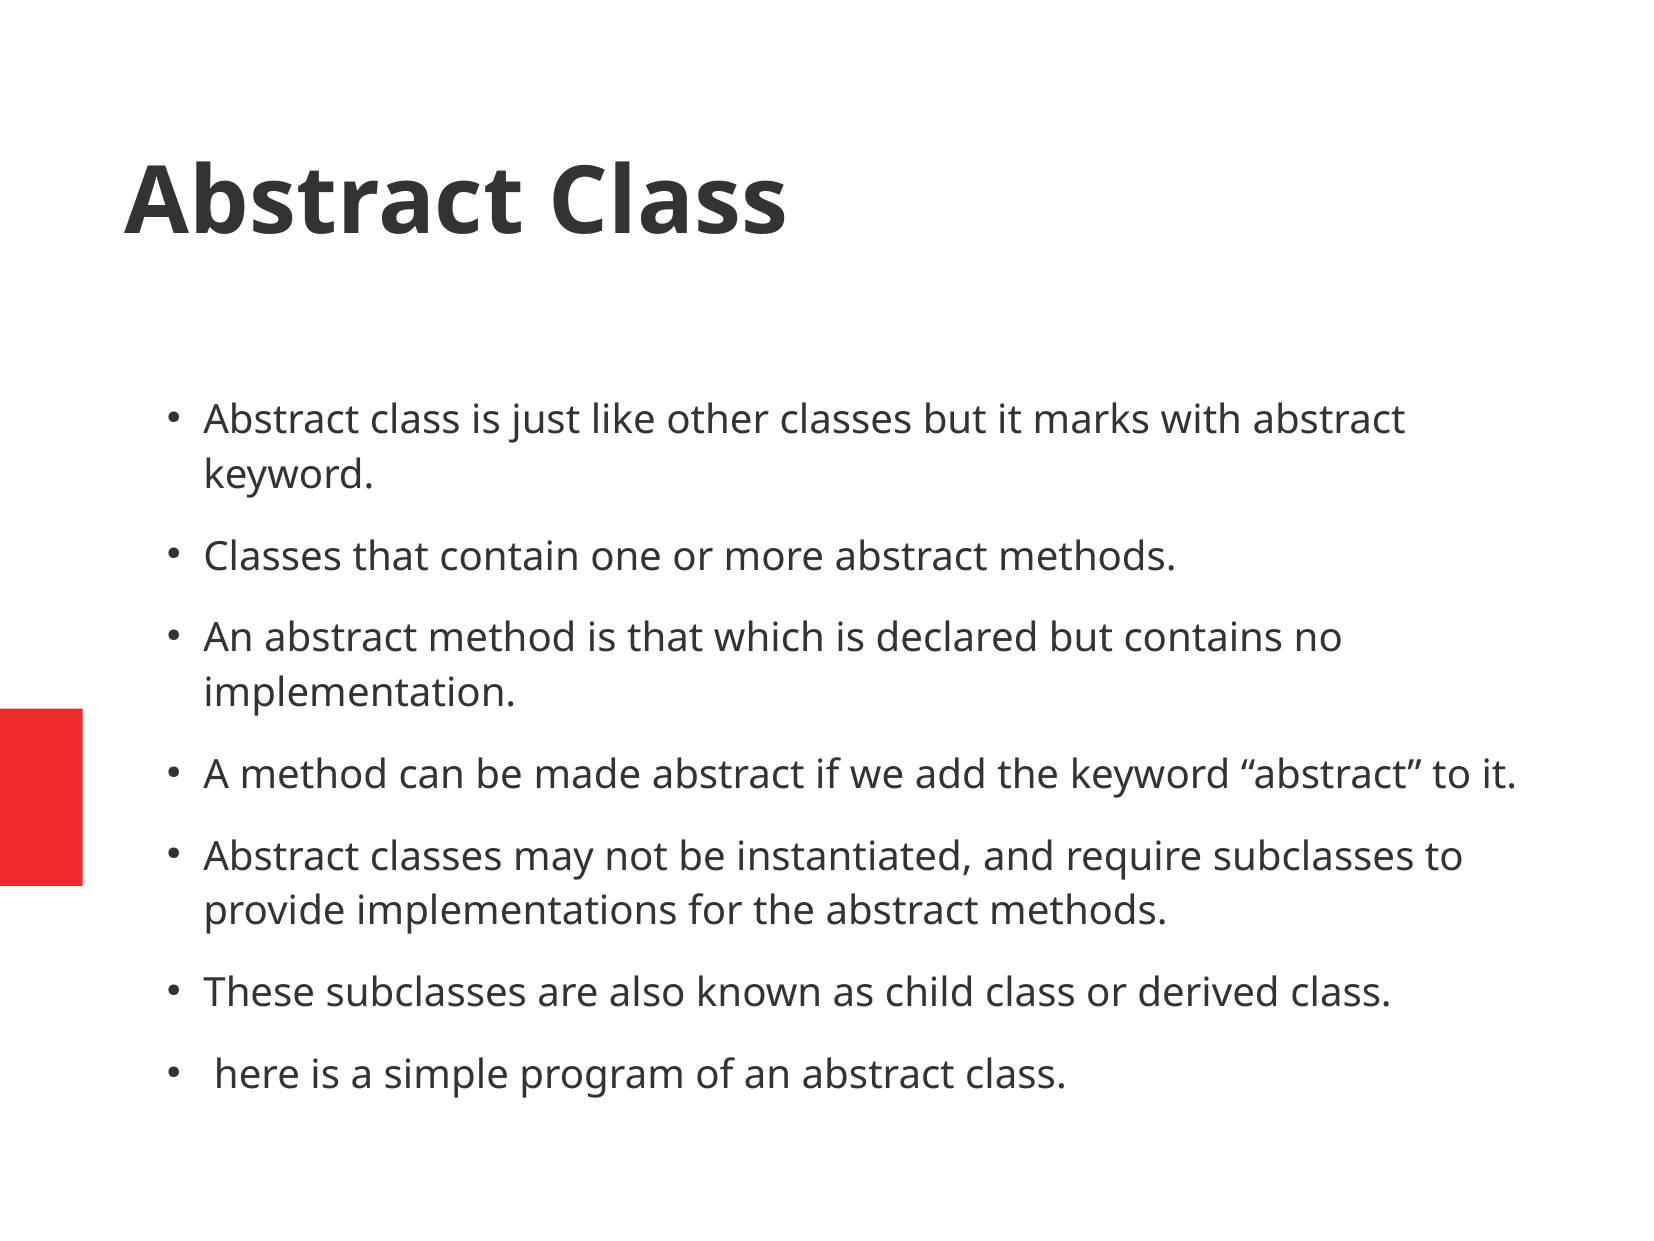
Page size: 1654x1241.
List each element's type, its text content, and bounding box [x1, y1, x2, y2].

title Abstract Class [124, 78, 1531, 316]
list Abstract class is just like other classes but it marks with abstract keyword. Classes that contain one or more abstract methods. An abstract method is that which is declared but contains no implementation. A method can be made abstract if we add the keyword “abstract” to it. Abstract classes may not be instantiated, and require subclasses to provide implementations for the abstract methods. These subclasses are also known as child class or derived class. here is a simple program of an abstract class. [154, 390, 1561, 1111]
